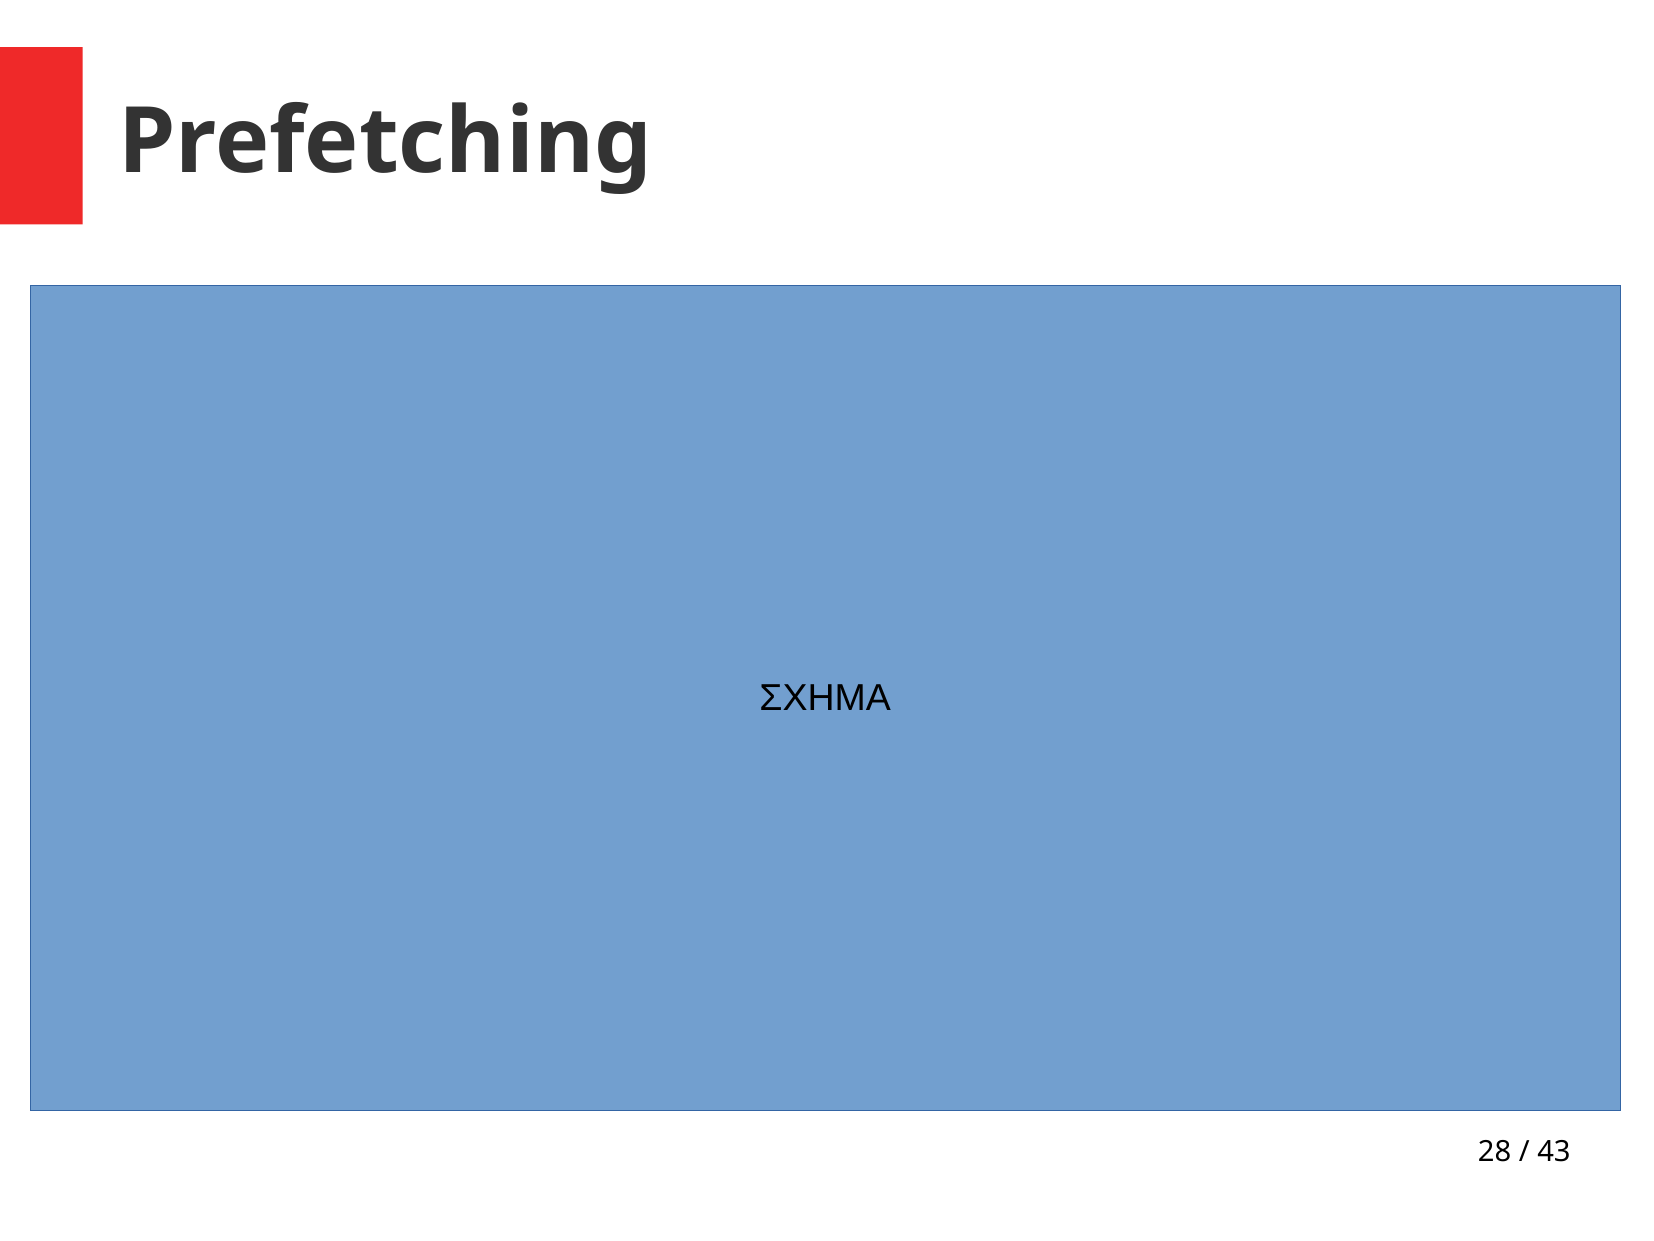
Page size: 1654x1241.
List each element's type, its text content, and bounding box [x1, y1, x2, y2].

title Prefetching [118, 33, 1571, 241]
text_box ΣΧΗΜΑ [30, 285, 1621, 1111]
